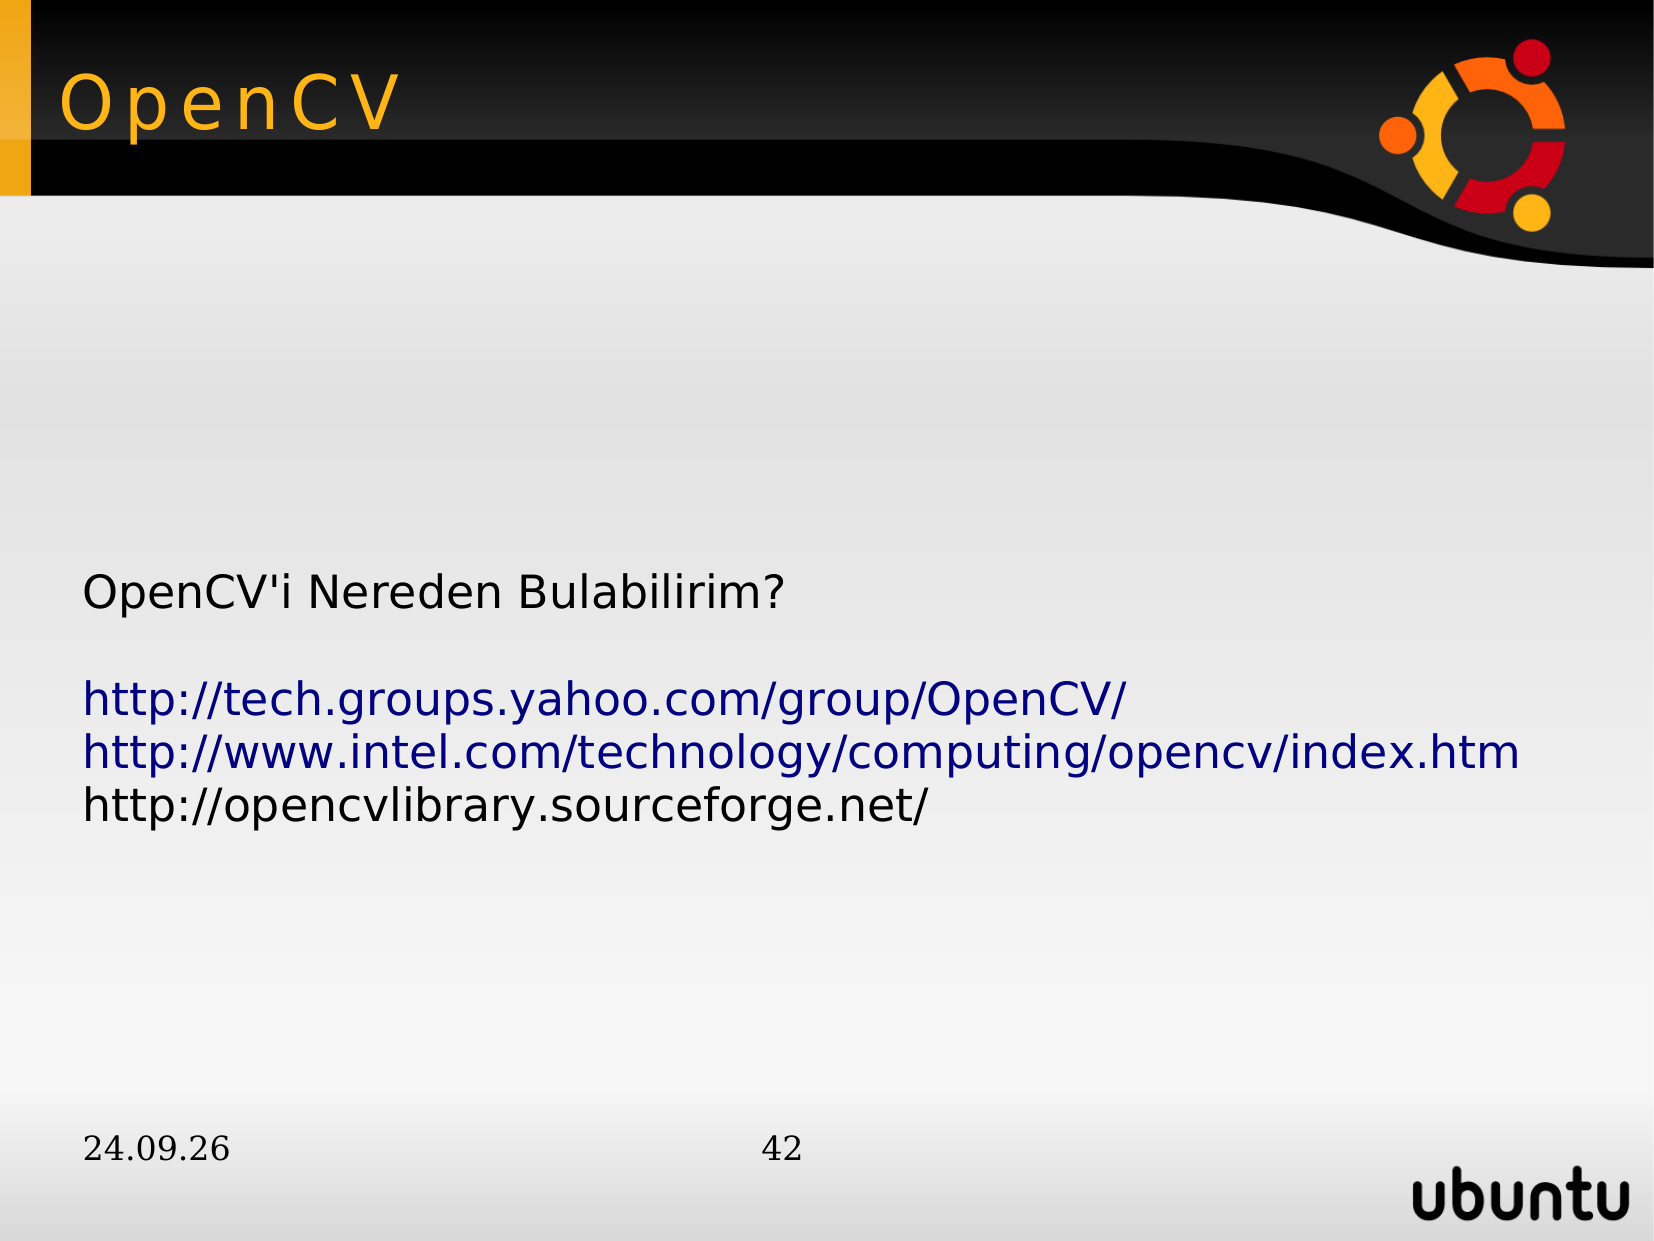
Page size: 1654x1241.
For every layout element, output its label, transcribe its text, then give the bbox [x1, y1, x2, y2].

subtitle OpenCV'i Nereden Bulabilirim? http://tech.groups.yahoo.com/group/OpenCV/ http://www.intel.com/technology/computing/opencv/index.htm http://opencvlibrary.sourceforge.net/ [82, 297, 1571, 1102]
picture [0, 0, 1654, 1241]
title OpenCV [59, 36, 1270, 171]
